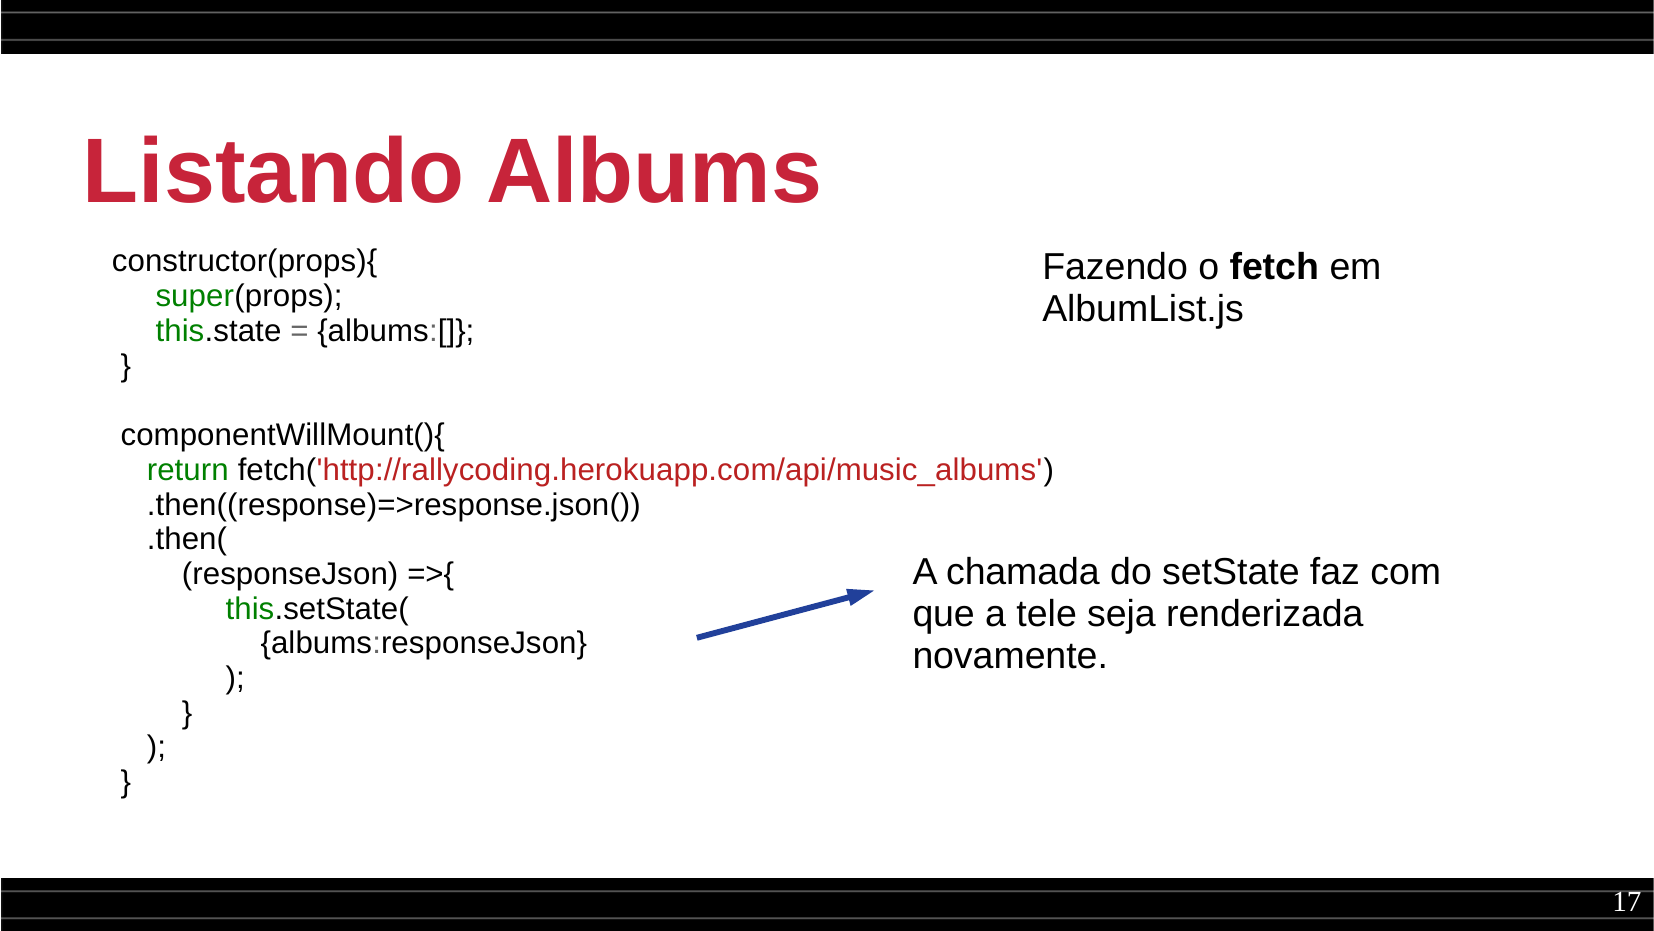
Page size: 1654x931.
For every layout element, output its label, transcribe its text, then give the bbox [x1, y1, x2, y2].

text_box Fazendo o fetch em AlbumList.js [1027, 238, 1430, 338]
picture [1, 0, 1654, 54]
text_box constructor(props){ super(props); this.state = {albums:[]}; } componentWillMount(){ return fetch('http://rallycoding.herokuapp.com/api/music_albums') .then((response)=>response.json()) .then( (responseJson) =>{ this.setState( {albums:responseJson} ); } ); } [70, 236, 1170, 842]
title Listando Albums [82, 92, 1571, 249]
picture [1, 878, 1654, 931]
text_box A chamada do setState faz com que a tele seja renderizada novamente. [897, 543, 1465, 685]
